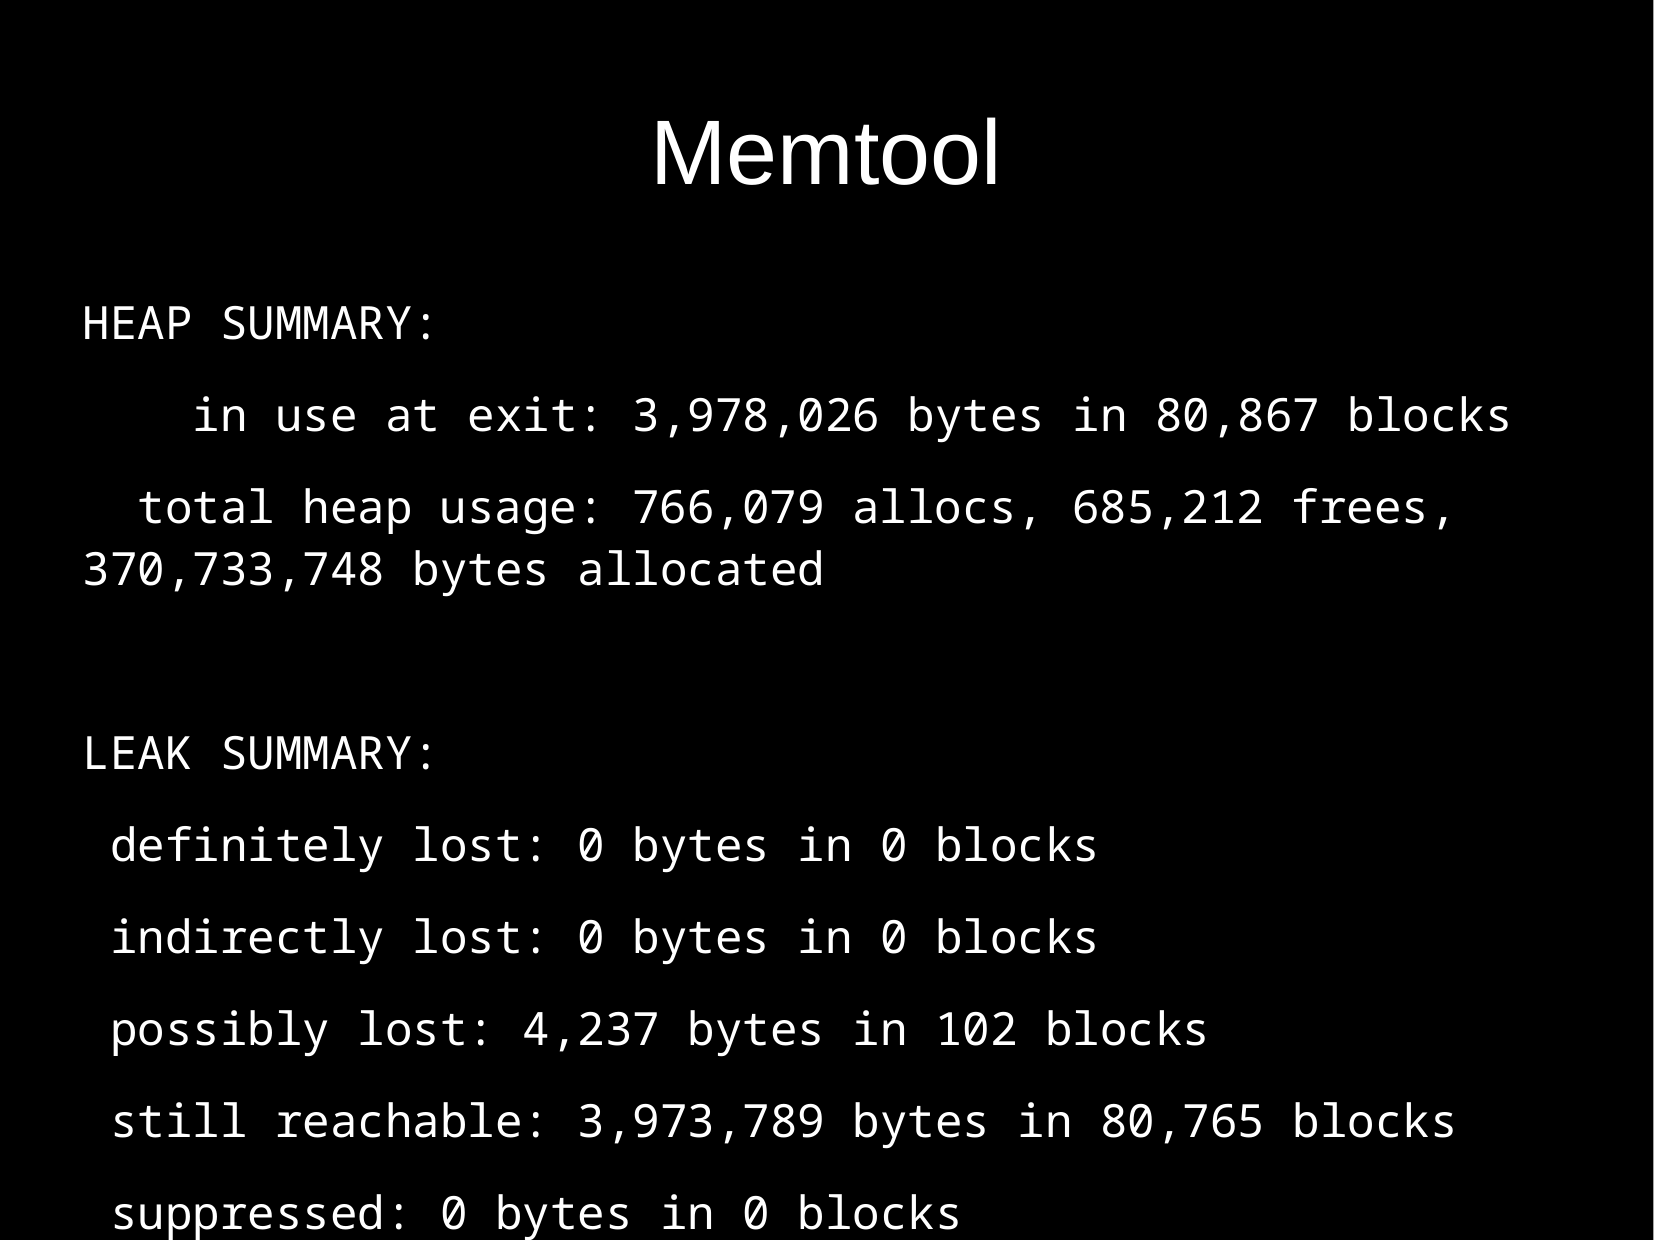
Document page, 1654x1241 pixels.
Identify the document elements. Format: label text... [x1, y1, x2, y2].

list HEAP SUMMARY: in use at exit: 3,978,026 bytes in 80,867 blocks total heap usage: 766,079 allocs, 685,212 frees, 370,733,748 bytes allocated LEAK SUMMARY: definitely lost: 0 bytes in 0 blocks indirectly lost: 0 bytes in 0 blocks possibly lost: 4,237 bytes in 102 blocks still reachable: 3,973,789 bytes in 80,765 blocks suppressed: 0 bytes in 0 blocks [82, 290, 1571, 1122]
title Memtool [82, 49, 1571, 257]
